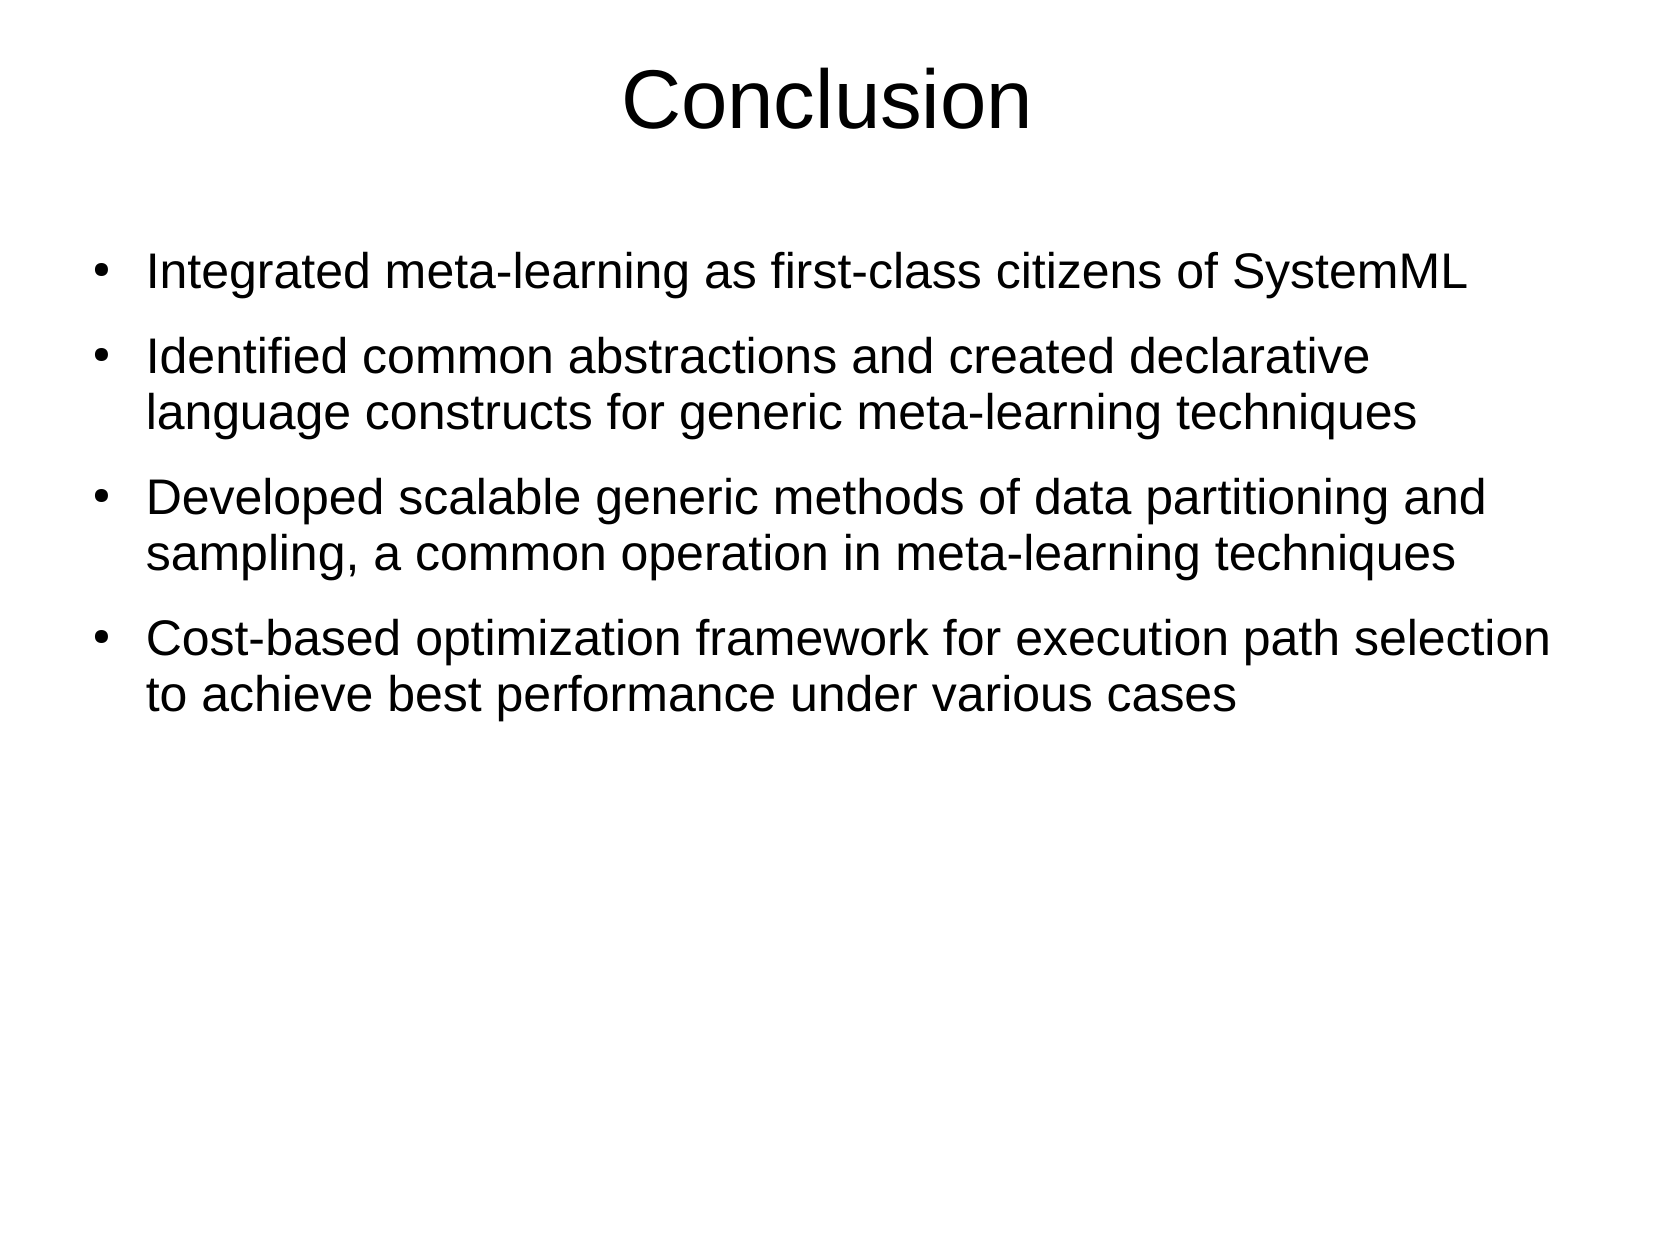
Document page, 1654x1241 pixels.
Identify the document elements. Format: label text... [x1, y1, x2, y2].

list Integrated meta-learning as first-class citizens of SystemML Identified common abstractions and created declarative language constructs for generic meta-learning techniques Developed scalable generic methods of data partitioning and sampling, a common operation in meta-learning techniques Cost-based optimization framework for execution path selection to achieve best performance under various cases [75, 243, 1583, 1062]
title Conclusion [83, 49, 1572, 151]
